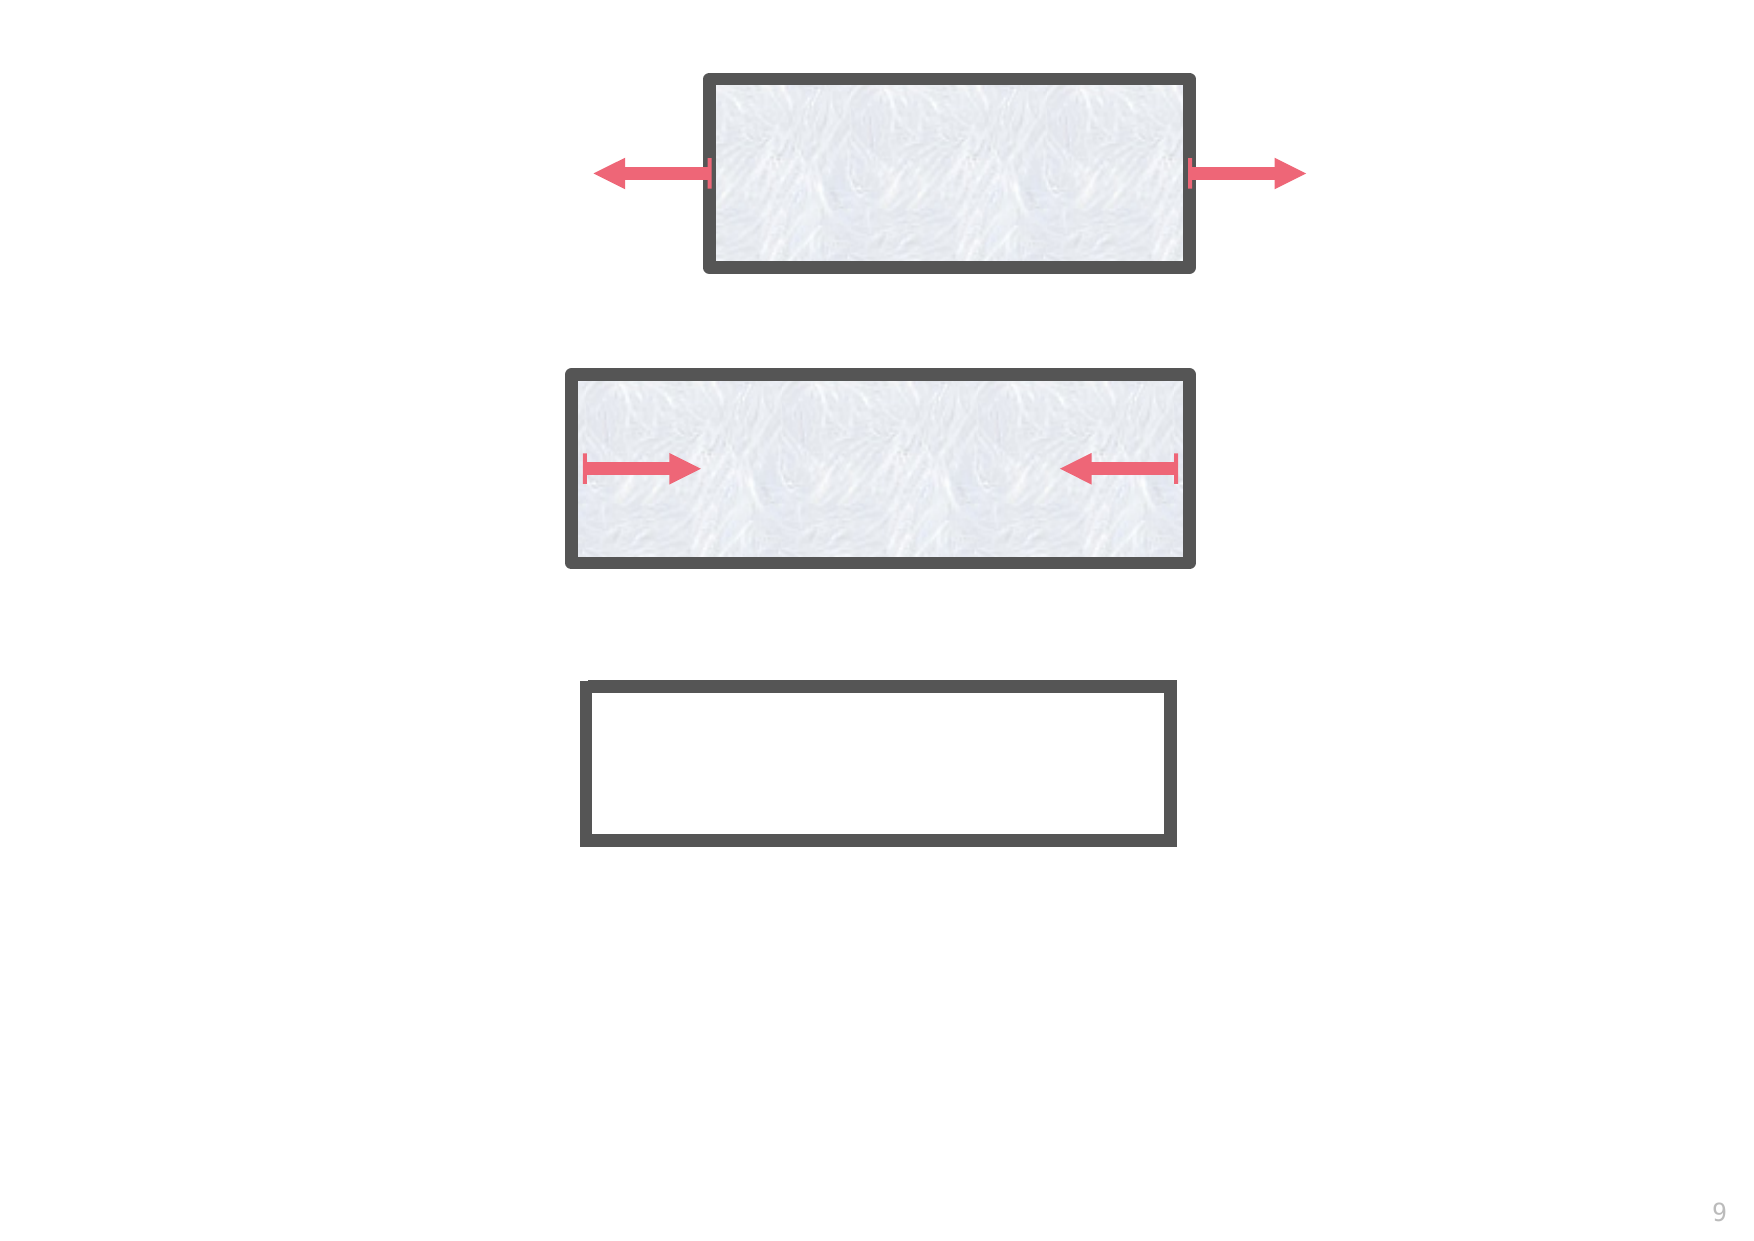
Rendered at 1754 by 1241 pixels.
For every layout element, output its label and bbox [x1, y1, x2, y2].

text_box [571, 374, 1190, 564]
text_box [709, 79, 1190, 268]
